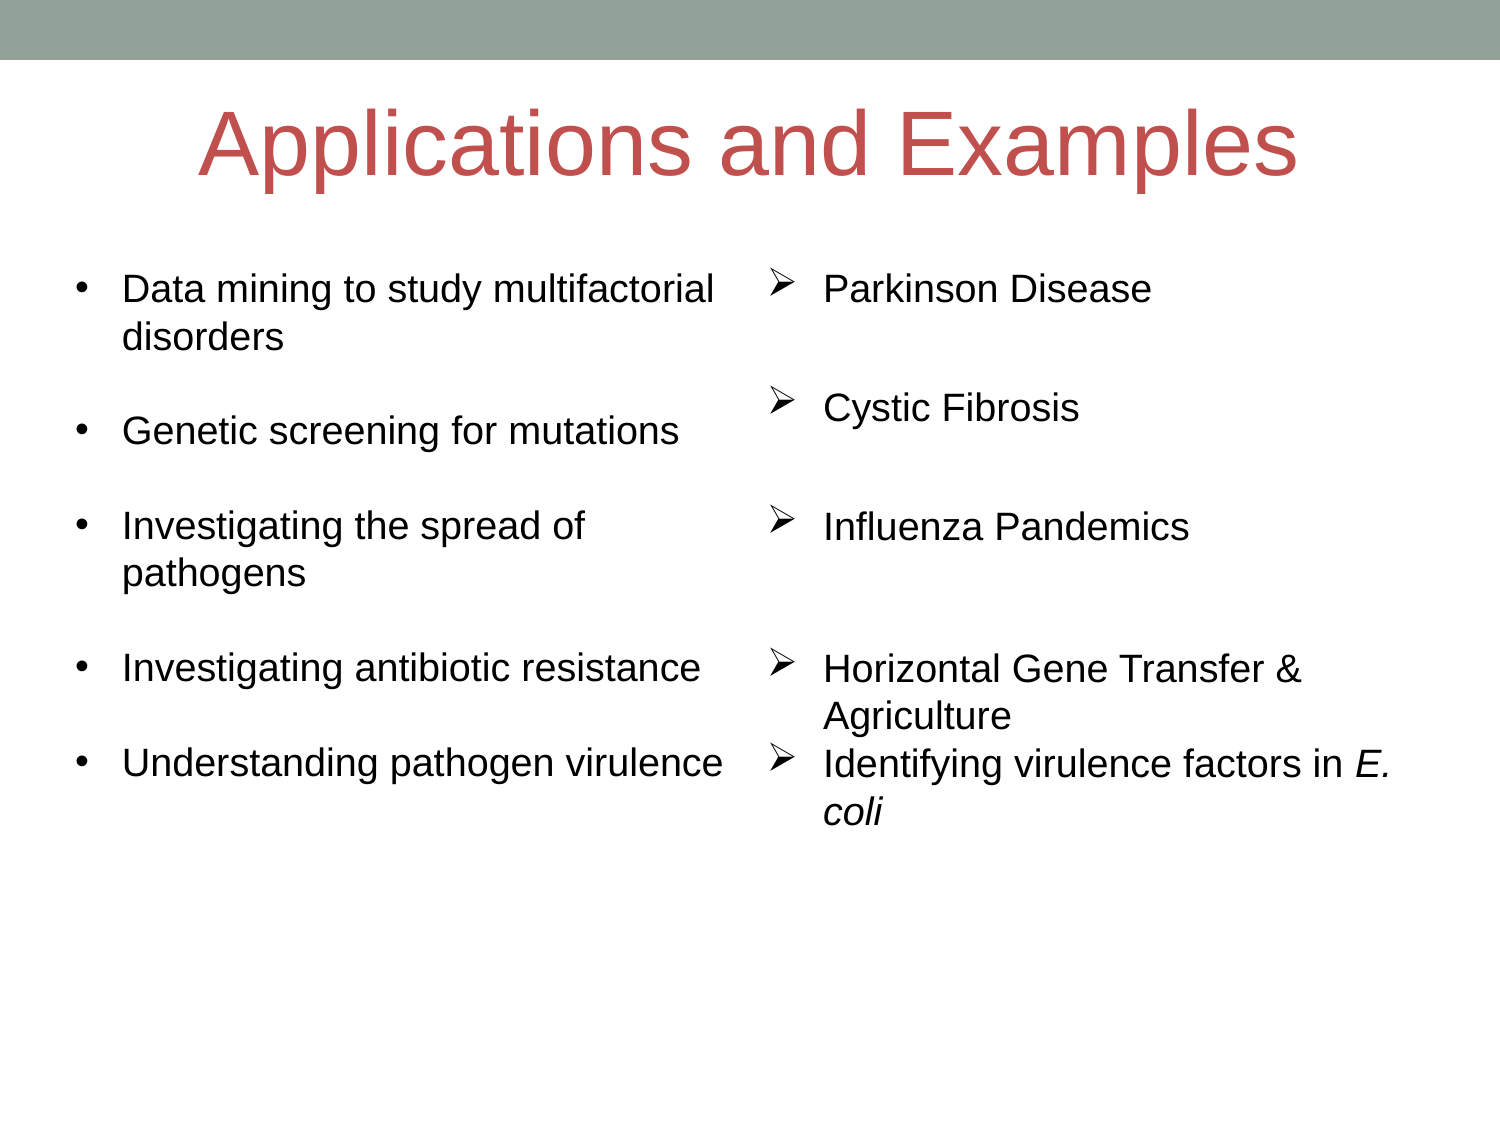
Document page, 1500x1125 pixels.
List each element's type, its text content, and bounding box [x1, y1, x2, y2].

list Parkinson Disease Cystic Fibrosis Influenza Pandemics Horizontal Gene Transfer & Agriculture Identifying virulence factors in E. coli [766, 263, 1426, 1068]
list Data mining to study multifactorial disorders Genetic screening for mutations Investigating the spread of pathogens Investigating antibiotic resistance Understanding pathogen virulence [75, 263, 734, 1068]
title Applications and Examples [75, 44, 1425, 233]
